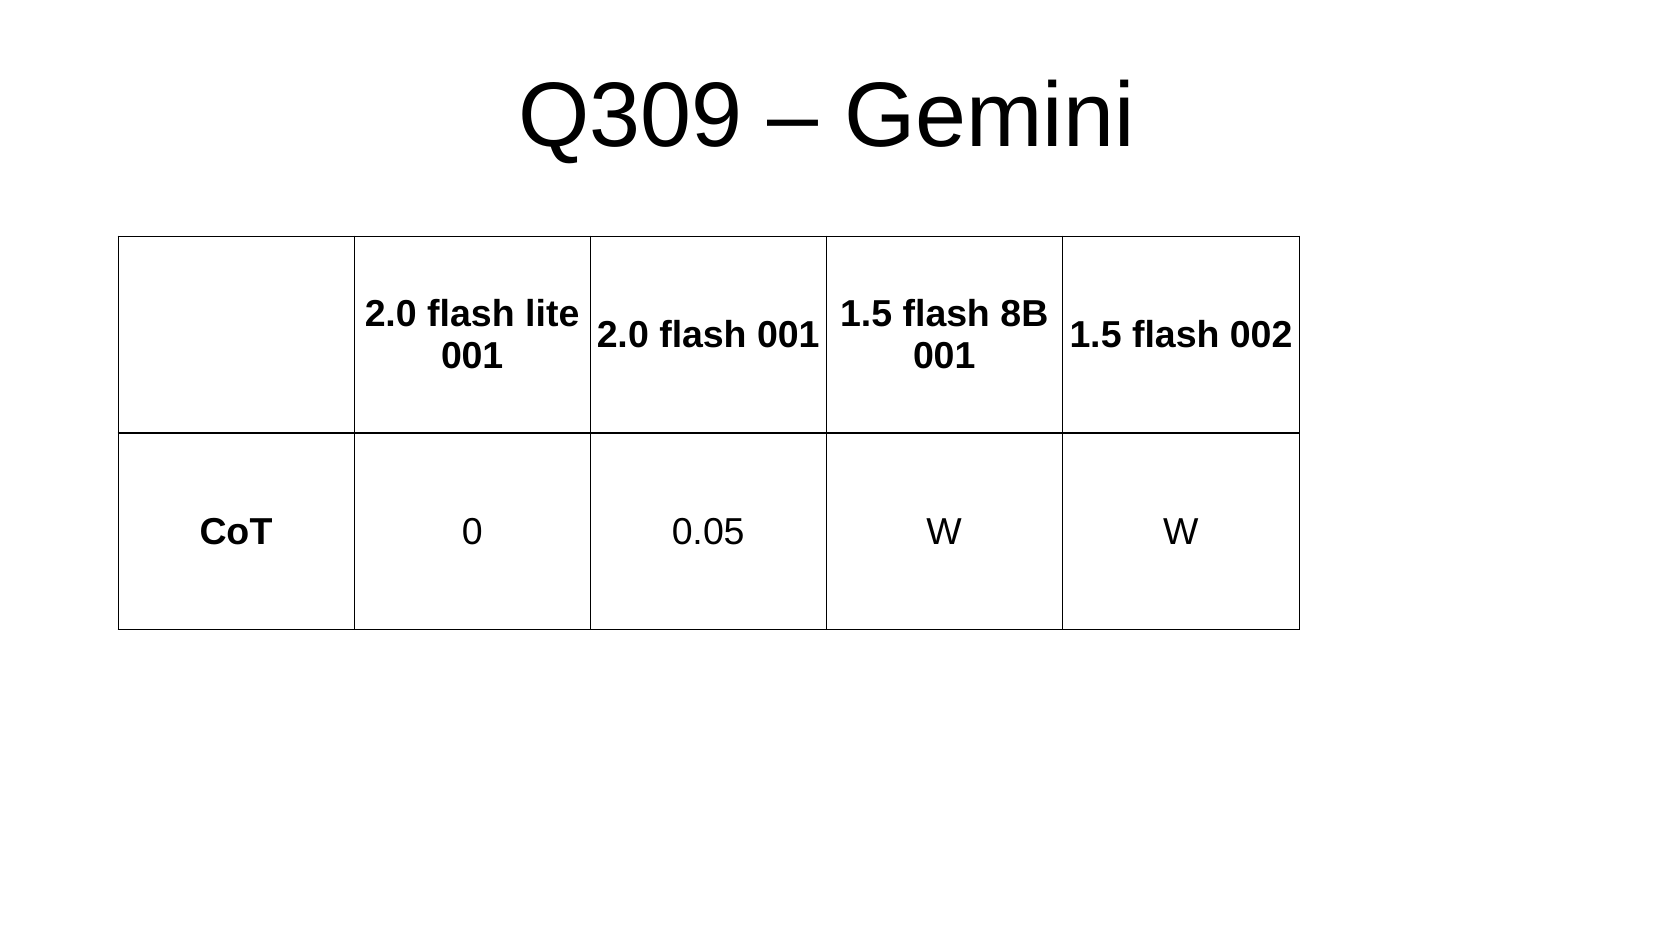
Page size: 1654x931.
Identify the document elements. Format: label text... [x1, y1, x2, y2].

table_header [119, 237, 354, 432]
table_header 1.5 flash 8B 001 [827, 237, 1062, 432]
table_cell 0 [355, 434, 590, 629]
table_header 2.0 flash lite 001 [355, 237, 590, 432]
table_cell W [827, 434, 1062, 629]
table_cell W [1063, 434, 1299, 629]
table_header 1.5 flash 002 [1063, 237, 1299, 432]
title Q309 – Gemini [82, 37, 1571, 193]
table_header 2.0 flash 001 [591, 237, 826, 432]
table_cell 0.05 [591, 434, 826, 629]
table_cell CoT [119, 434, 354, 629]
